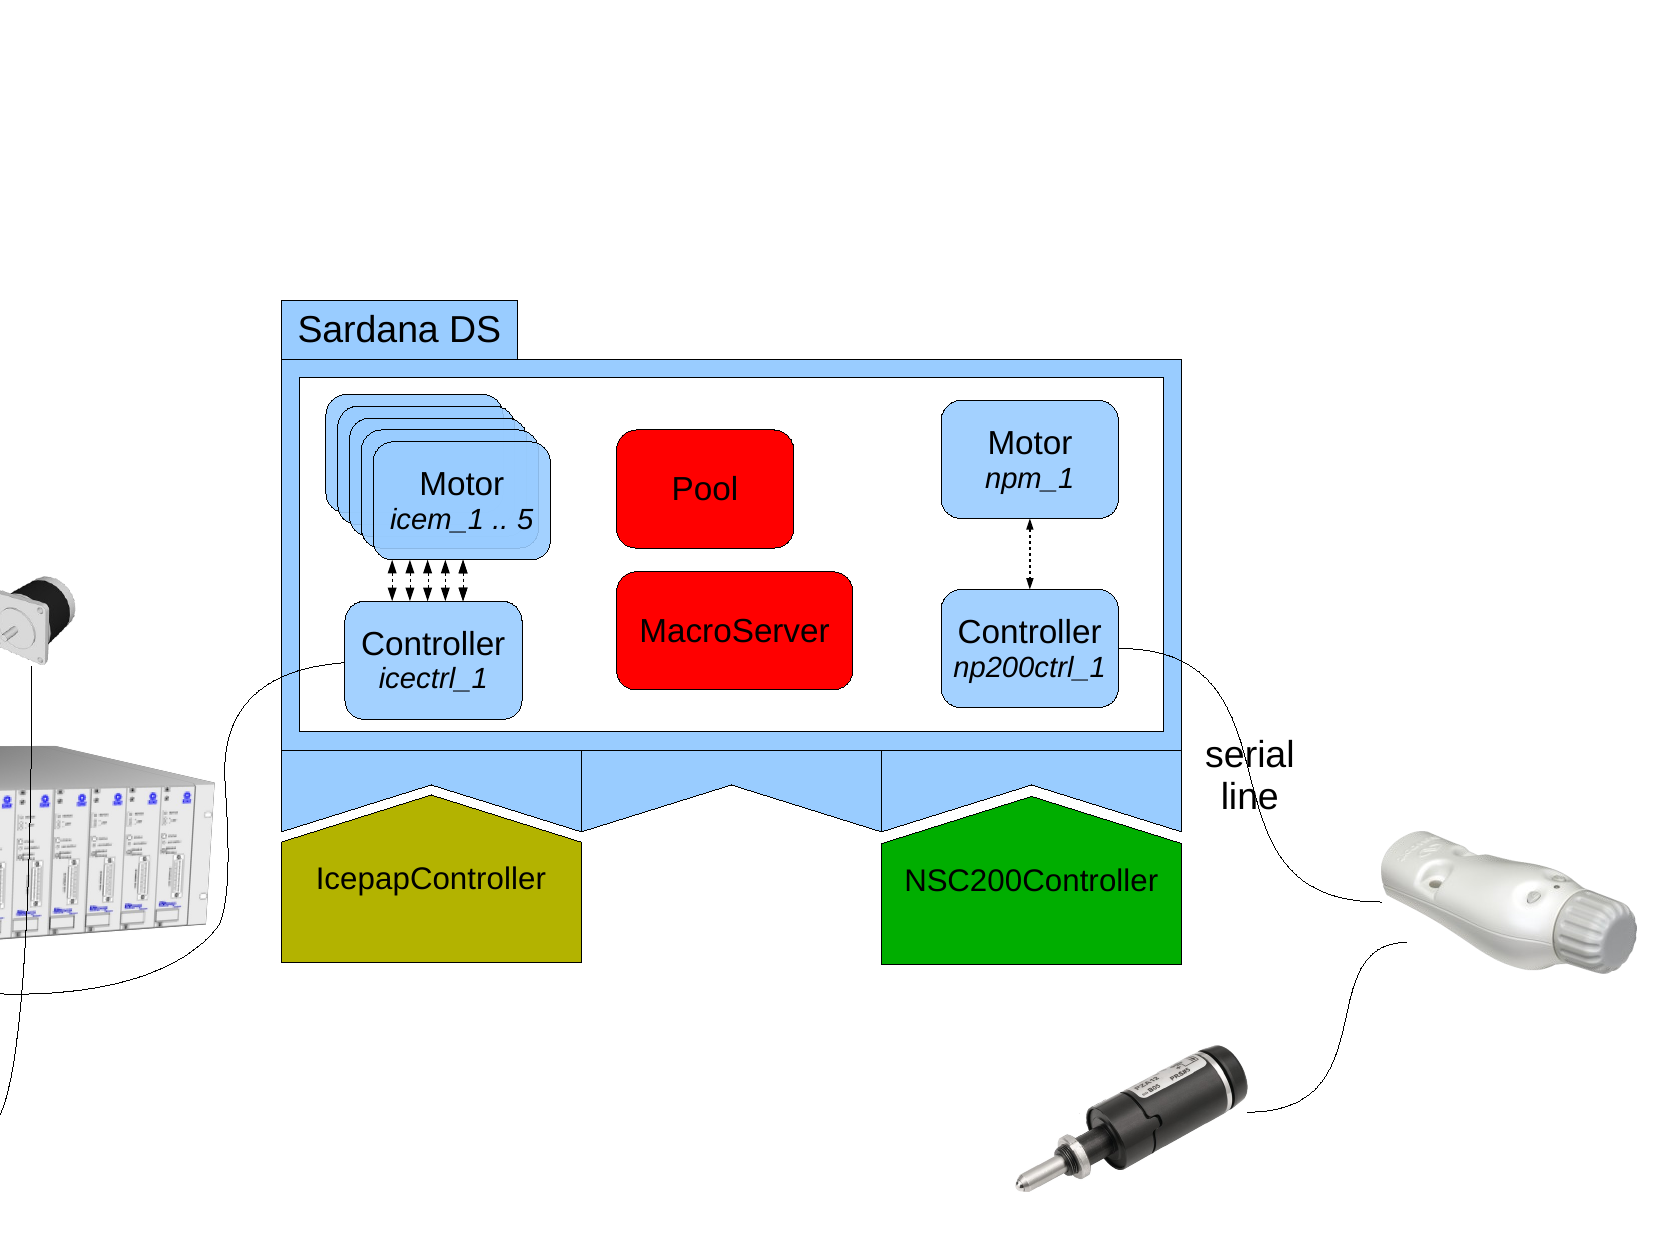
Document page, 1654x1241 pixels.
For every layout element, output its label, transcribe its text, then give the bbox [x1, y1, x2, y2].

text_box MacroServer [616, 571, 853, 690]
picture [1381, 774, 1637, 1030]
picture [0, 576, 77, 667]
text_box [281, 359, 1182, 832]
picture [997, 1032, 1248, 1192]
text_box NSC200Controller [881, 796, 1182, 965]
text_box Controller icectrl_1 [344, 601, 523, 720]
picture [0, 747, 214, 939]
text_box Sardana DS [281, 300, 518, 360]
text_box IcepapController [281, 794, 582, 963]
text_box Motor icem_1 .. 5 [373, 441, 551, 560]
text_box Pool [616, 429, 794, 549]
text_box Motor npm_1 [941, 400, 1119, 519]
text_box Controller np200ctrl_1 [941, 589, 1119, 708]
